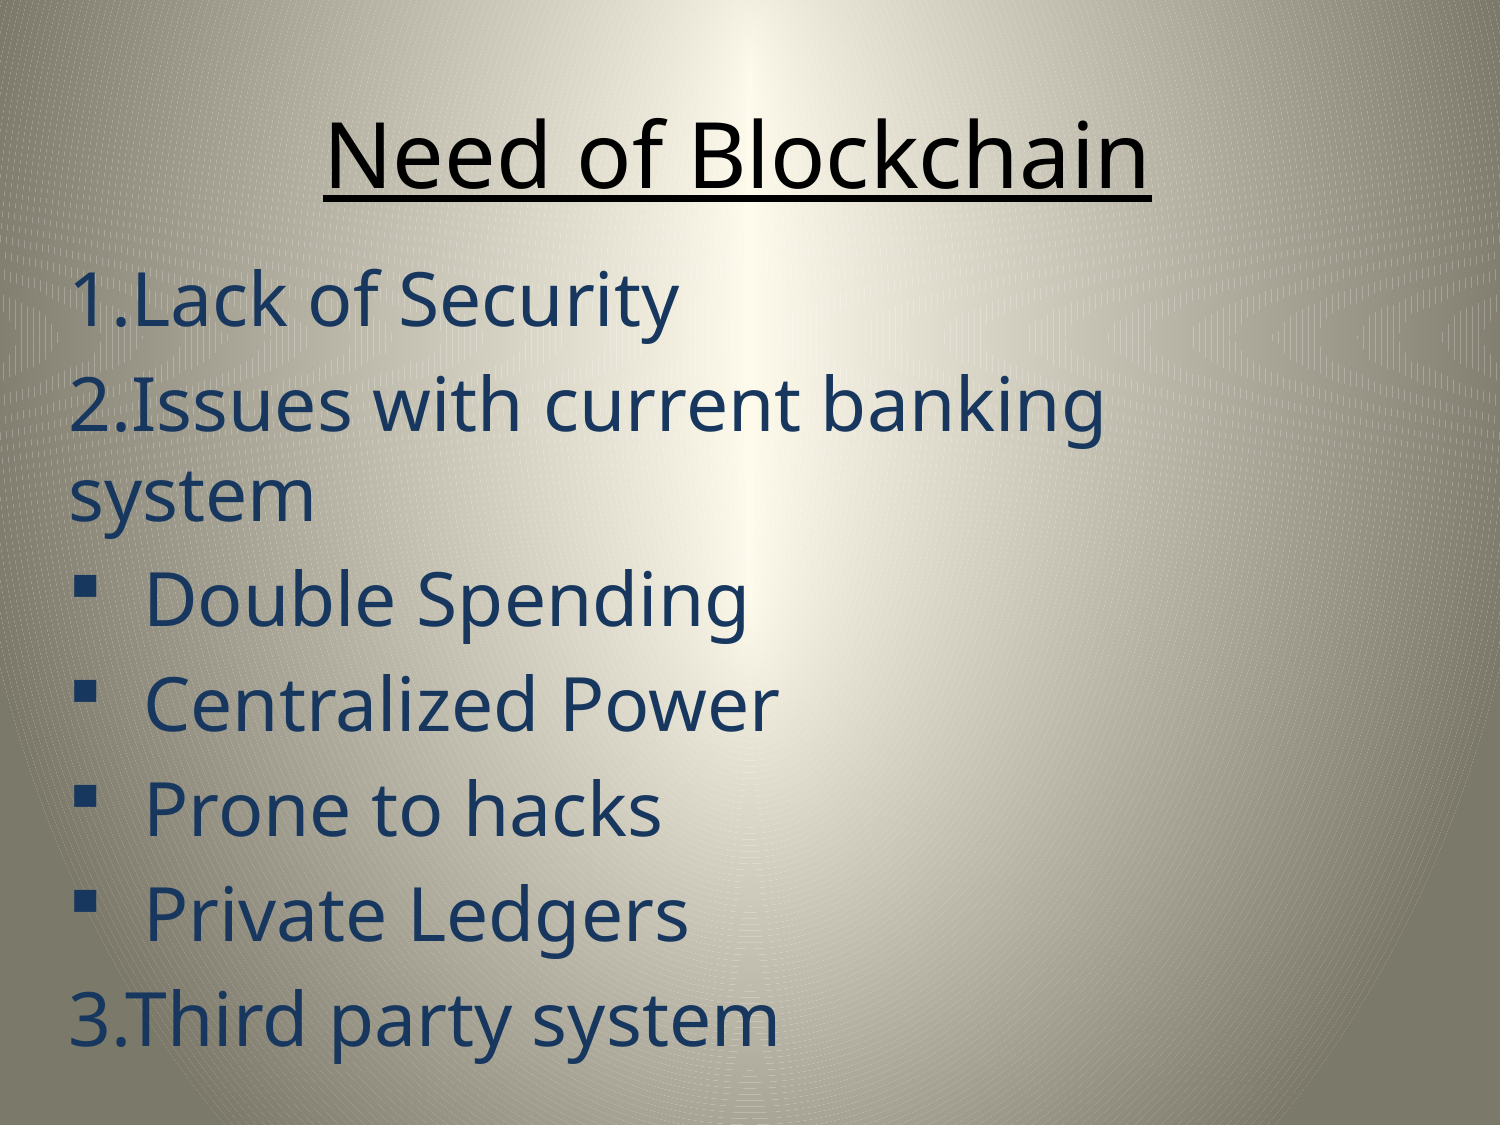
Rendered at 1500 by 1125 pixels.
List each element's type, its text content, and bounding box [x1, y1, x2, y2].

title Need of Blockchain [100, 30, 1376, 243]
subtitle 1.Lack of Security 2.Issues with current banking system Double Spending Centralized Power Prone to hacks Private Ledgers 3.Third party system [53, 243, 1424, 1059]
